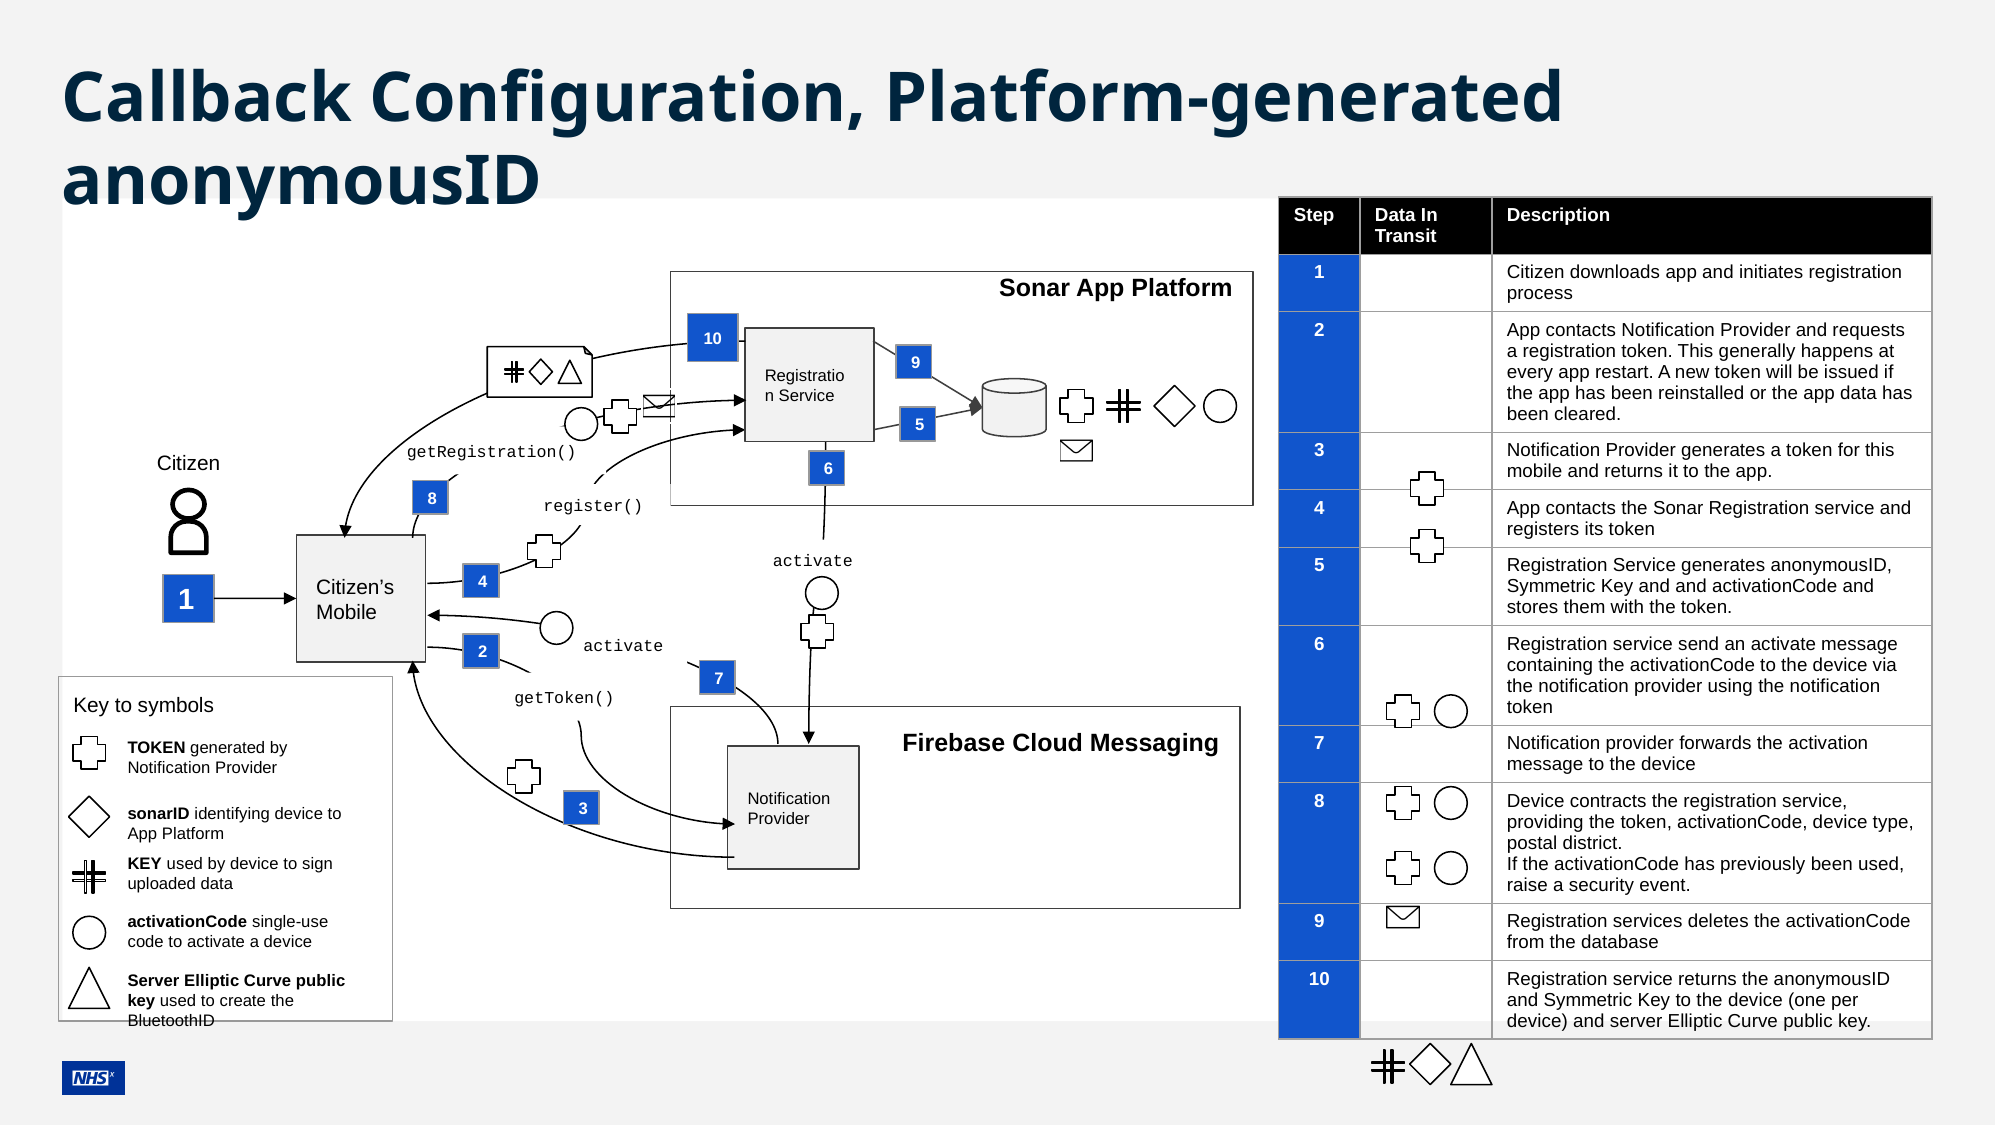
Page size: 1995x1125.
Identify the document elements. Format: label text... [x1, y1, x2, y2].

picture [62, 1061, 125, 1095]
text_box 4 [463, 563, 499, 598]
text_box [1386, 786, 1420, 820]
text_box 10 [687, 313, 739, 362]
text_box [603, 400, 637, 433]
table_cell 3 [1279, 433, 1359, 489]
text_box activate [752, 539, 901, 581]
text_box [540, 611, 573, 645]
table_cell 9 [1279, 904, 1359, 960]
text_box Sonar App Platform [670, 271, 1253, 506]
text_box getRegistration() [386, 426, 423, 455]
text_box sonarID identifying device to App Platform [112, 787, 376, 836]
table_cell 8 [1279, 783, 1359, 903]
table_cell 1 [1279, 255, 1359, 311]
text_box [982, 387, 1047, 437]
text_box TOKEN generated by Notification Provider [112, 722, 382, 771]
text_box Sonar App Platform [670, 342, 744, 403]
text_box 7 [699, 660, 736, 695]
text_box [1434, 786, 1468, 820]
text_box Key to symbols [58, 676, 393, 1022]
text_box 1 [163, 574, 215, 623]
text_box [1059, 389, 1093, 423]
title Callback Configuration, Platform-generated anonymousID [41, 33, 1932, 120]
text_box Firebase Cloud Messaging [670, 706, 1240, 909]
text_box [68, 796, 110, 838]
text_box Firebase Cloud Messaging [670, 816, 727, 856]
table_header Step [1279, 198, 1359, 254]
table_cell [1361, 548, 1491, 625]
text_box 5 [900, 407, 936, 441]
text_box [1203, 389, 1237, 423]
text_box [72, 916, 106, 950]
table_cell 6 [1279, 626, 1359, 725]
table_cell Registration service returns the anonymousID and Symmetric Key to the device (one per device) and server Elliptic Curve public key. [1493, 961, 1931, 1038]
text_box Citizen’s Mobile [296, 534, 426, 662]
table_cell Citizen downloads app and initiates registration process [1493, 255, 1931, 311]
table_cell Notification Provider generates a token for this mobile and returns it to the app. [1493, 433, 1931, 489]
picture [1059, 434, 1093, 467]
text_box [72, 860, 106, 894]
table_cell [1361, 626, 1491, 725]
text_box [68, 967, 110, 1009]
text_box 8 [412, 480, 449, 515]
text_box activationCode single-use code to activate a device [112, 896, 382, 945]
picture [642, 389, 676, 423]
table_cell App contacts the Sonar Registration service and registers its token [1493, 490, 1931, 547]
text_box [805, 576, 839, 610]
table_cell 2 [1279, 312, 1359, 432]
table_cell Device contracts the registration service, providing the token, activationCode, device type, postal district. If the activationCode has previously been used, raise a security event. [1493, 783, 1931, 903]
text_box Sonar App Platform [670, 402, 744, 439]
table_cell [1361, 961, 1491, 1038]
table_cell 4 [1279, 490, 1359, 547]
table_header Data In Transit [1361, 198, 1491, 254]
text_box [1410, 529, 1444, 563]
text_box 2 [463, 634, 499, 668]
picture [1386, 900, 1420, 934]
table_cell Registration Service generates anonymousID, Symmetric Key and and activationCode and stores them with the token. [1493, 548, 1931, 625]
text_box [507, 760, 541, 793]
text_box [527, 534, 561, 568]
text_box Sonar App Platform [874, 344, 970, 428]
text_box Sonar App Platform [670, 431, 824, 506]
text_box [72, 736, 106, 770]
text_box [1386, 694, 1420, 728]
text_box [564, 407, 598, 441]
table_cell App contacts Notification Provider and requests a registration token. This generally happens at every app restart. A new token will be issued if the app has been reinstalled or the app data has been cleared. [1493, 312, 1931, 432]
table_cell [1361, 490, 1491, 547]
text_box [800, 615, 834, 649]
text_box activate [563, 624, 688, 666]
text_box Citizen [120, 441, 257, 483]
text_box [1410, 472, 1444, 505]
table_cell Notification provider forwards the activation message to the device [1493, 726, 1931, 782]
text_box [1153, 385, 1196, 427]
text_box getRegistration() [386, 426, 607, 475]
table_cell 10 [1279, 961, 1359, 1038]
text_box Registration Service [744, 327, 874, 442]
text_box [1386, 851, 1420, 885]
text_box [487, 346, 593, 398]
text_box 3 [563, 790, 599, 825]
table_cell [1361, 255, 1491, 311]
table_cell Registration service send an activate message containing the activationCode to the device via the notification provider using the notification token [1493, 626, 1931, 725]
table_header Description [1493, 198, 1931, 254]
text_box [1434, 851, 1468, 885]
text_box [1107, 389, 1140, 423]
text_box [1371, 1050, 1405, 1083]
table_cell Registration services deletes the activationCode from the database [1493, 904, 1931, 960]
text_box Notification Provider [727, 746, 860, 869]
table_cell 5 [1279, 548, 1359, 625]
text_box getToken() [494, 672, 642, 721]
text_box register() [523, 484, 671, 526]
text_box 9 [896, 345, 932, 379]
text_box KEY used by device to sign uploaded data [112, 837, 382, 886]
table_cell 7 [1279, 726, 1359, 782]
table_cell [1361, 904, 1491, 960]
text_box [1409, 1043, 1451, 1085]
table_cell [1361, 726, 1491, 782]
text_box Server Elliptic Curve public key used to create the BluetoothID [112, 954, 393, 1003]
text_box [1450, 1043, 1492, 1085]
table_cell [1361, 312, 1491, 432]
text_box 6 [808, 451, 845, 485]
table_cell [1361, 783, 1491, 903]
text_box [1434, 694, 1468, 728]
table_cell [1361, 433, 1491, 489]
